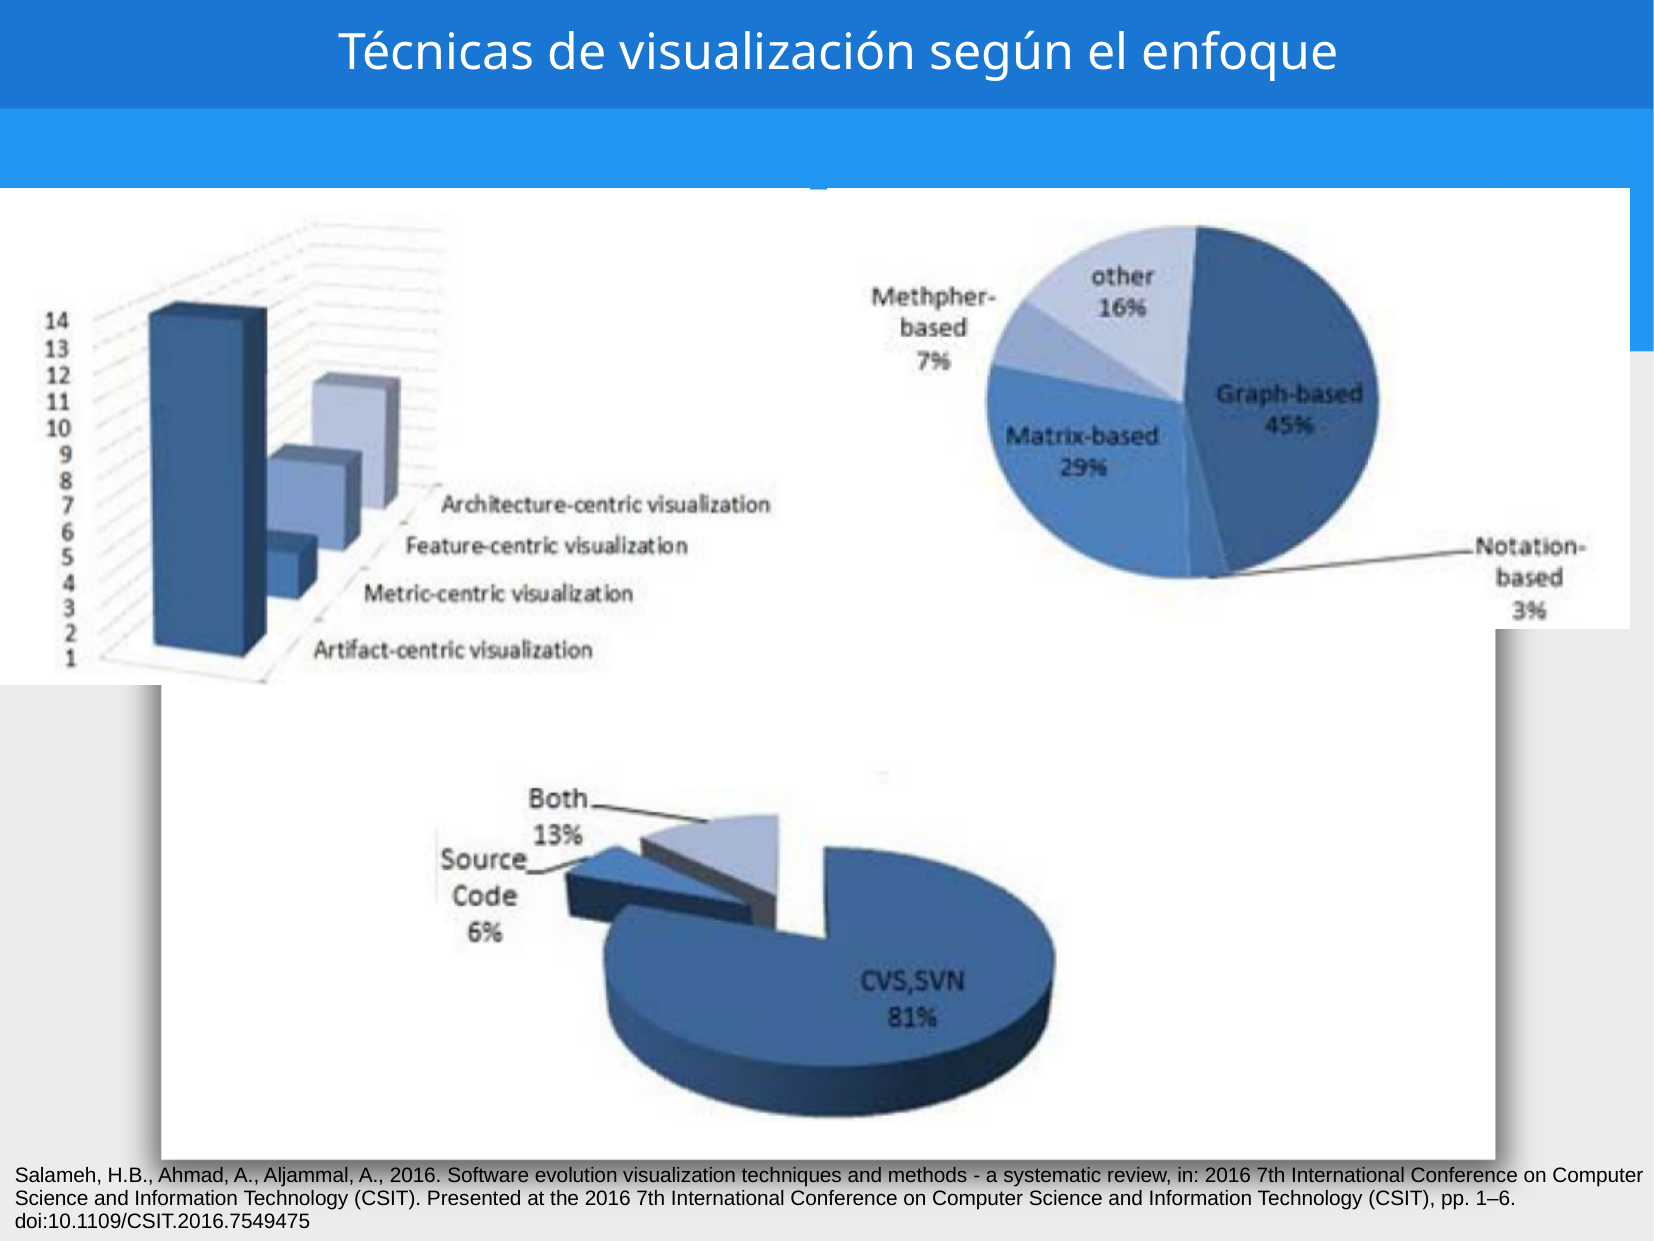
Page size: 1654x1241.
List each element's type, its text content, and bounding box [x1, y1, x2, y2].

picture [0, 0, 1654, 1156]
text_box Salameh, H.B., Ahmad, A., Aljammal, A., 2016. Software evolution visualization techniques and methods - a systematic review, in: 2016 7th International Conference on Computer Science and Information Technology (CSIT). Presented at the 2016 7th International Conference on Computer Science and Information Technology (CSIT), pp. 1–6. doi:10.1109/CSIT.2016.7549475 [0, 1156, 1654, 1241]
title Técnicas de visualización según el enfoque [94, 25, 1583, 142]
